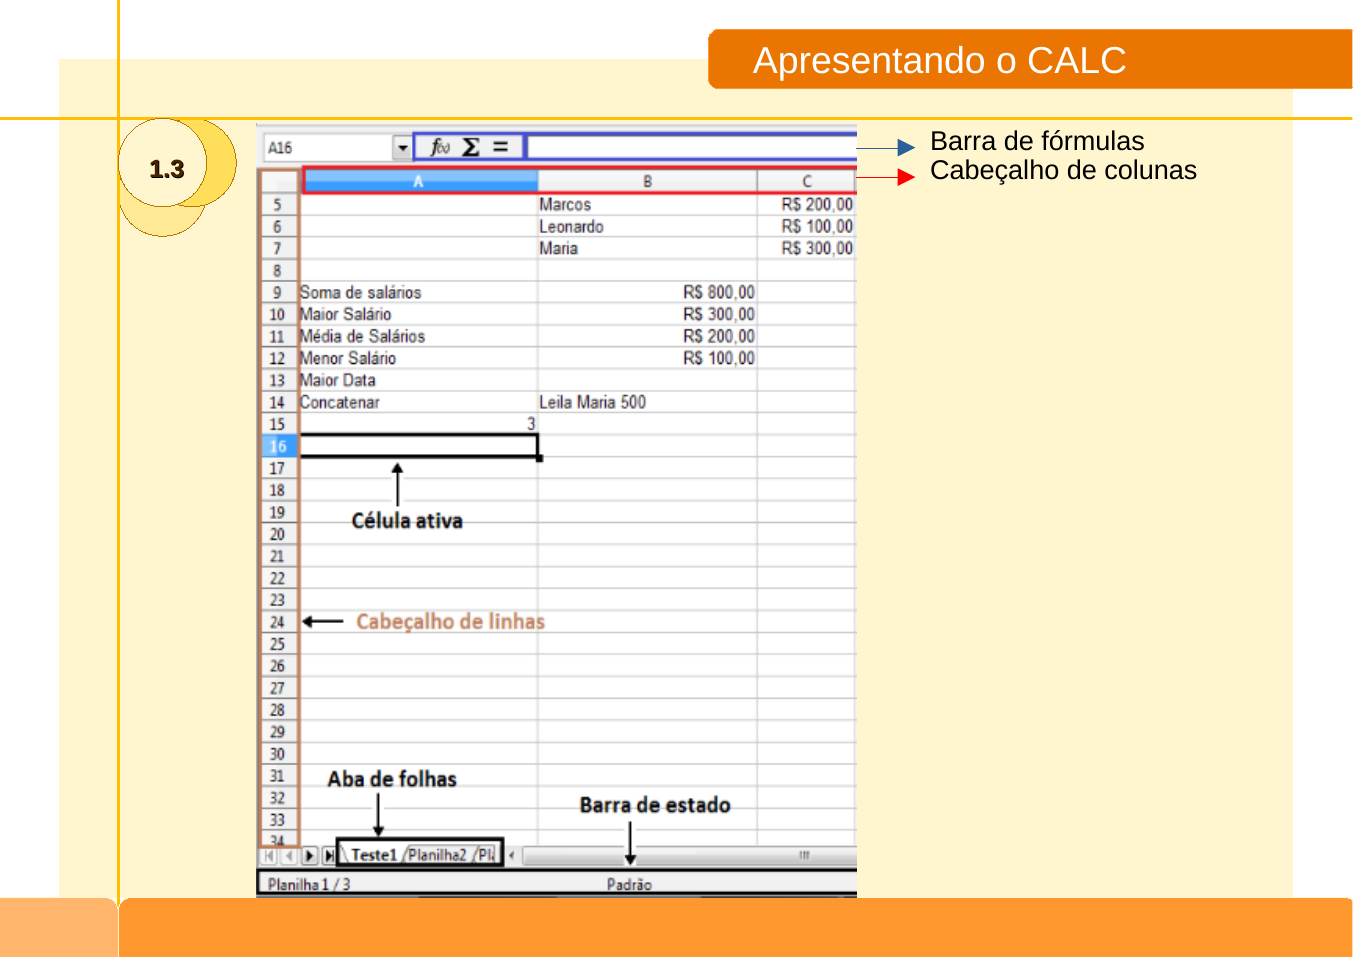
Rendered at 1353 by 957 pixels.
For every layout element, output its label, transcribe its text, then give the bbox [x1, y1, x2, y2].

text_box [118, 118, 237, 237]
text_box Apresentando o CALC [738, 31, 1143, 89]
picture [256, 123, 857, 898]
text_box [708, 29, 1353, 89]
text_box Cabeçalho de colunas [915, 147, 1241, 193]
text_box [0, 897, 1353, 957]
text_box Barra de fórmulas [915, 118, 1241, 147]
text_box 1.3 [126, 147, 207, 193]
